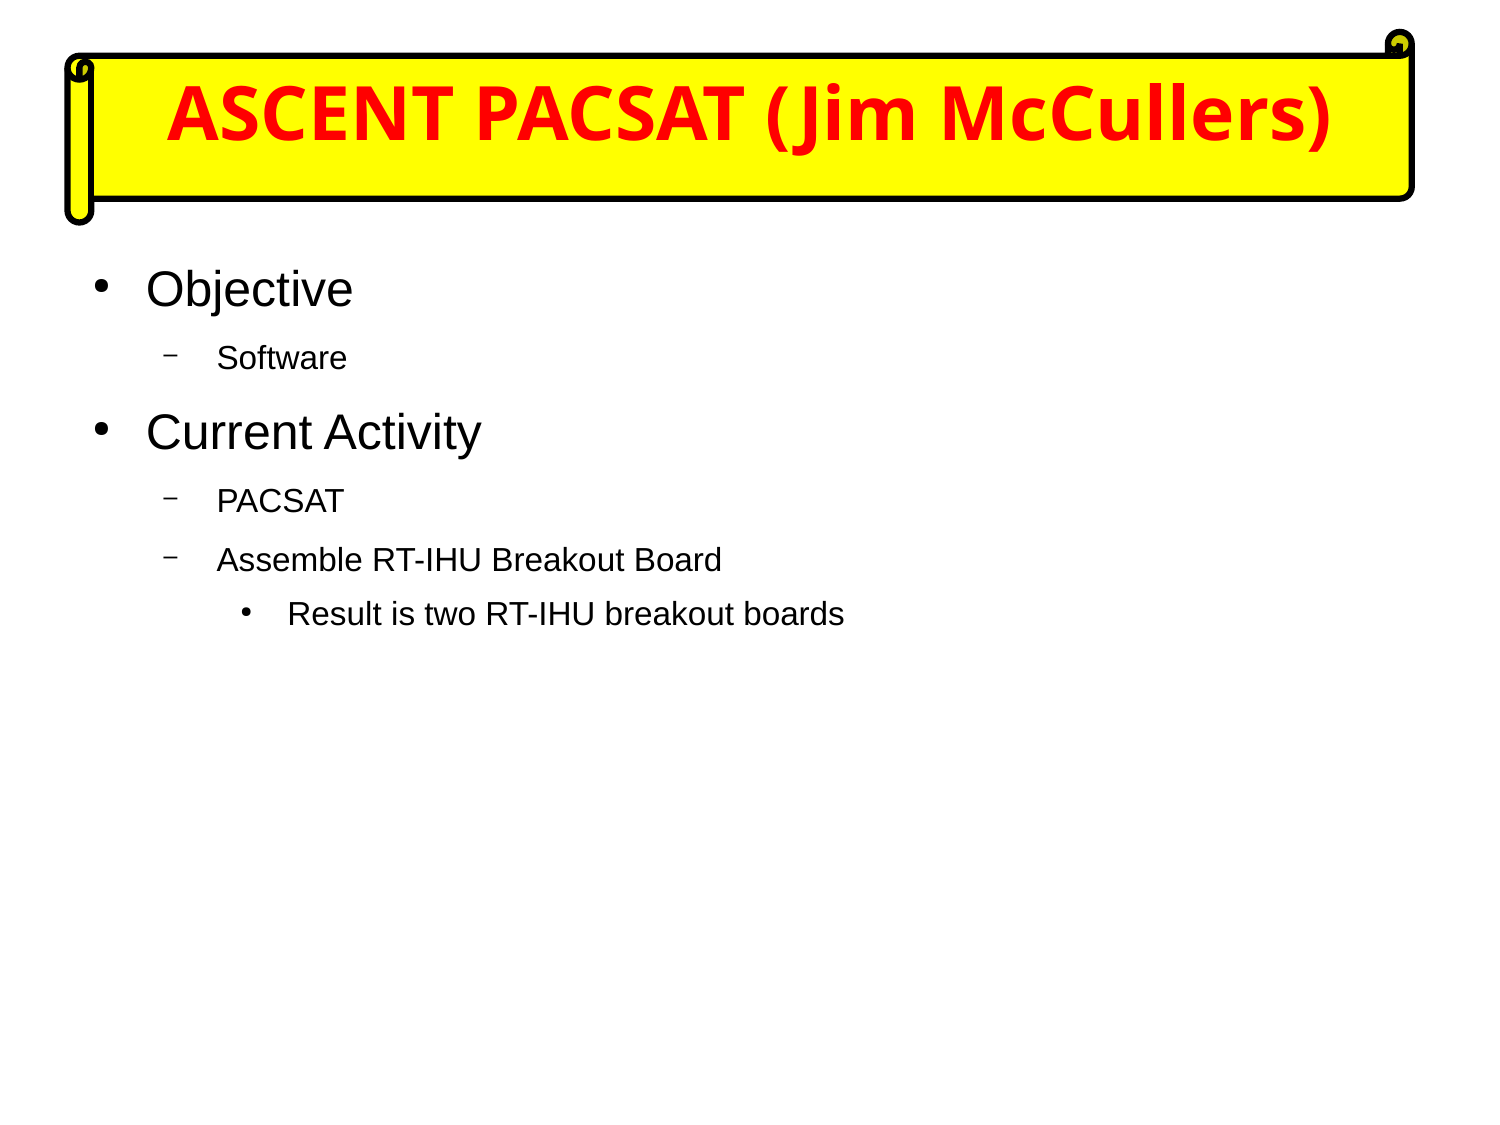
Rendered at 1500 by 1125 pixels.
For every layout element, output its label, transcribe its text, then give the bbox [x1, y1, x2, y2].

text_box [67, 164, 1412, 223]
list Objective Software Current Activity PACSAT Assemble RT-IHU Breakout Board Result is two RT-IHU breakout boards [75, 263, 1425, 916]
text_box ASCENT PACSAT (Jim McCullers) [0, 58, 1500, 164]
text_box [72, 31, 1412, 58]
